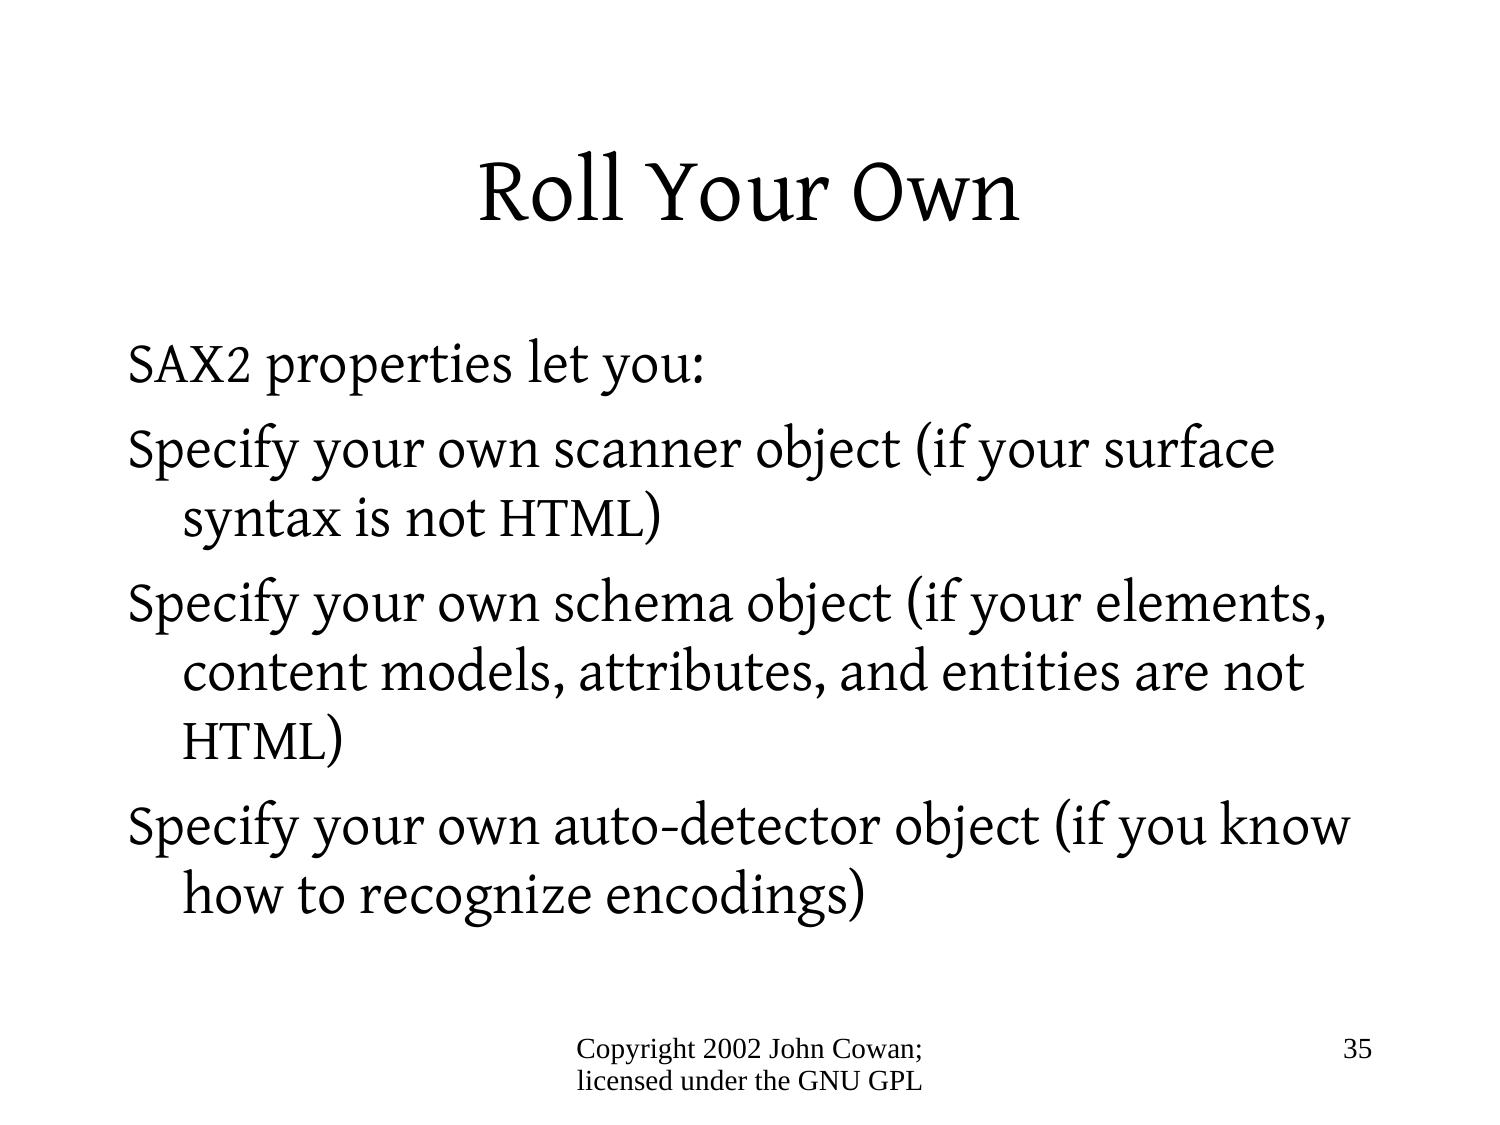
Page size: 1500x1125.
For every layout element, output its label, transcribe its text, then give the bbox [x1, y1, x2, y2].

text_box 35 [1074, 1025, 1388, 1074]
title Roll Your Own [112, 99, 1388, 288]
list SAX2 properties let you: Specify your own scanner object (if your surface syntax is not HTML) Specify your own schema object (if your elements, content models, attributes, and entities are not HTML) Specify your own auto-detector object (if you know how to recognize encodings) [112, 324, 1388, 1023]
text_box Copyright 2002 John Cowan; licensed under the GNU GPL [512, 1025, 988, 1107]
